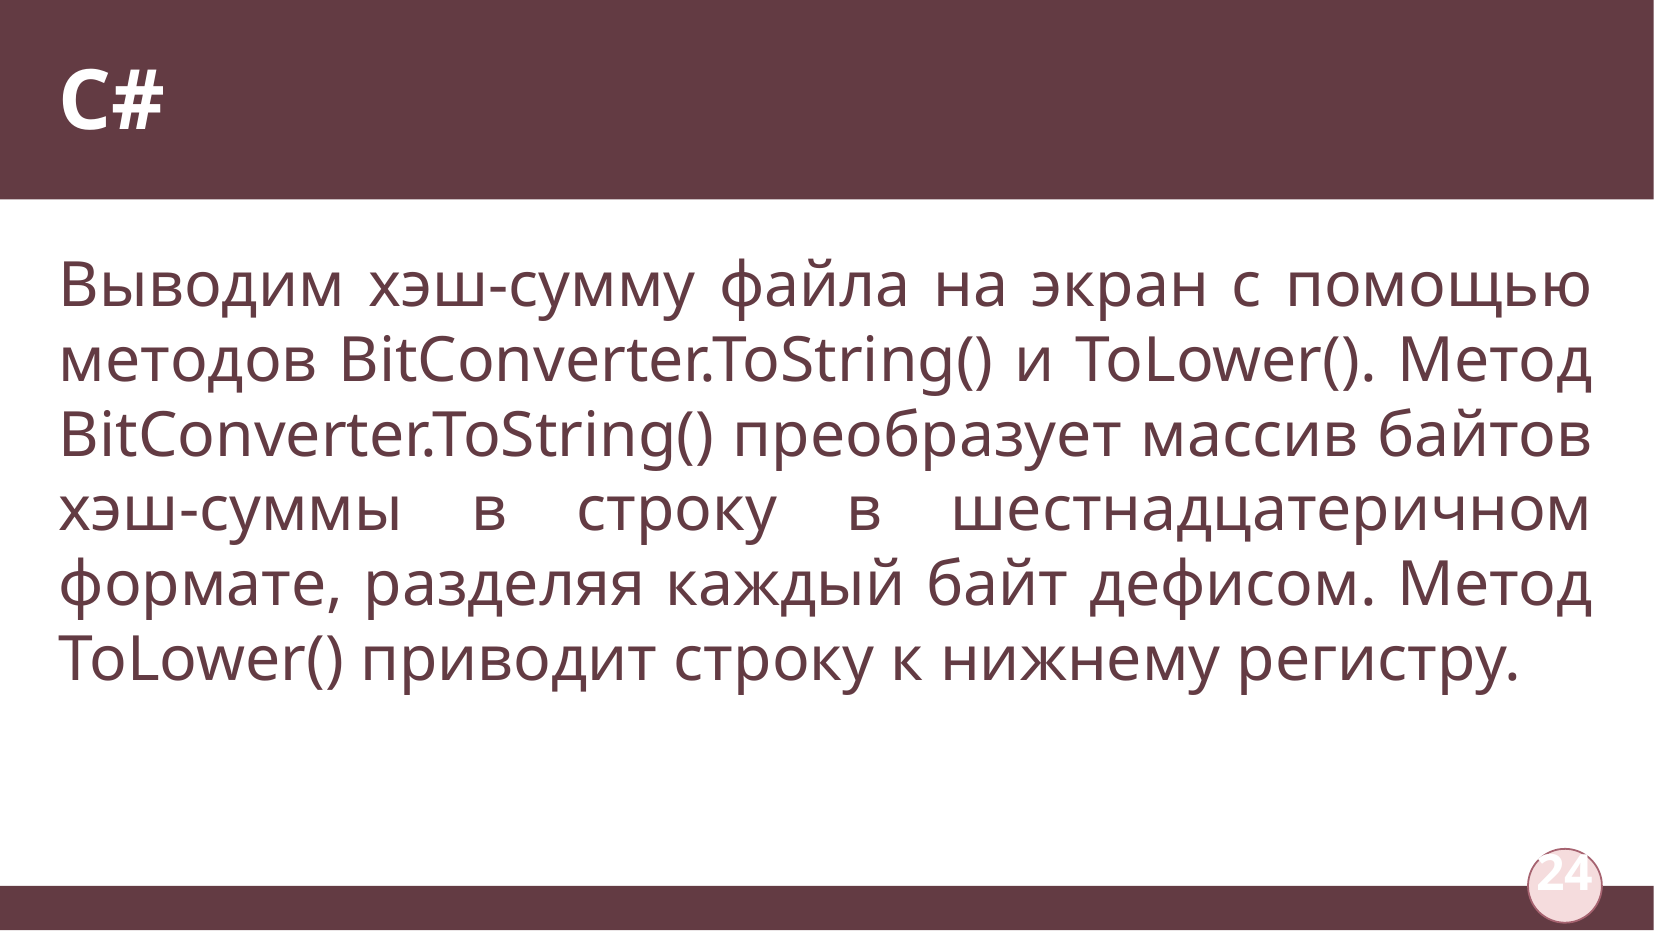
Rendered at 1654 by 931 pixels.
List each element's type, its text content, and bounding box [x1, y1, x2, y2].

list Выводим хэш-сумму файла на экран с помощью методов BitConverter.ToString() и ToLower(). Метод BitConverter.ToString() преобразует массив байтов хэш-суммы в строку в шестнадцатеричном формате, разделяя каждый байт дефисом. Метод ToLower() приводит строку к нижнему регистру. [59, 243, 1595, 769]
title C# [59, 37, 1595, 155]
